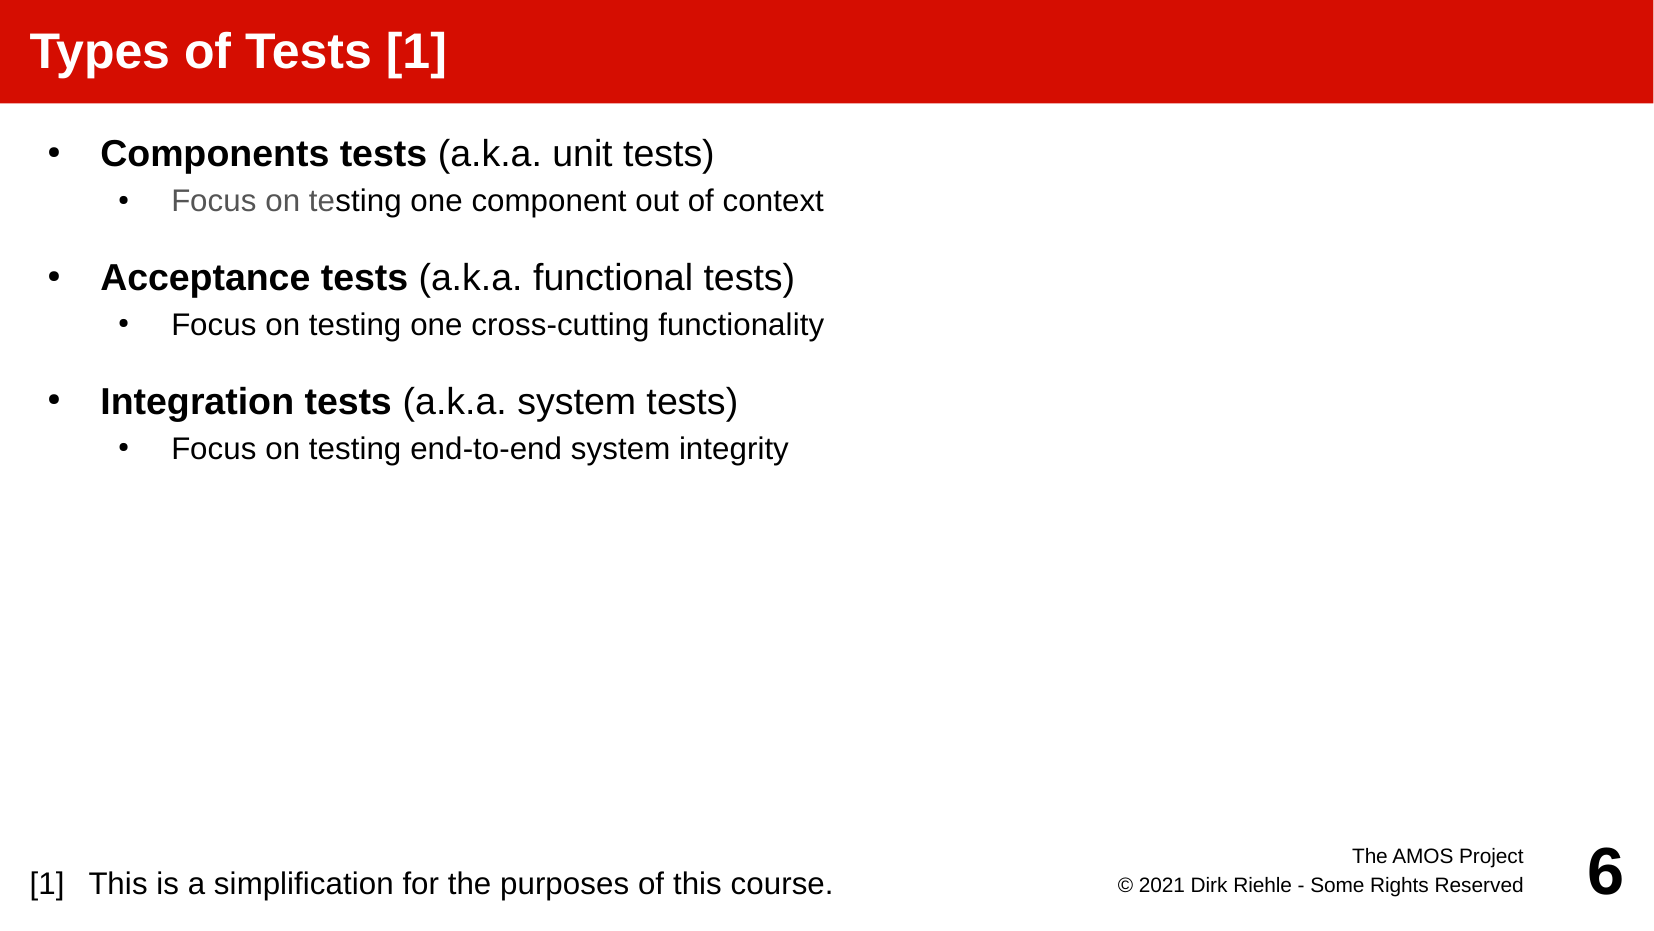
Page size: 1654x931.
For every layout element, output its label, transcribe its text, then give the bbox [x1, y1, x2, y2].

list Components tests (a.k.a. unit tests) Focus on testing one component out of context Acceptance tests (a.k.a. functional tests) Focus on testing one cross-cutting functionality Integration tests (a.k.a. system tests) Focus on testing end-to-end system integrity [29, 132, 1625, 813]
text_box [1] This is a simplification for the purposes of this course. [0, 693, 1182, 931]
title Types of Tests [1] [0, 0, 1654, 104]
